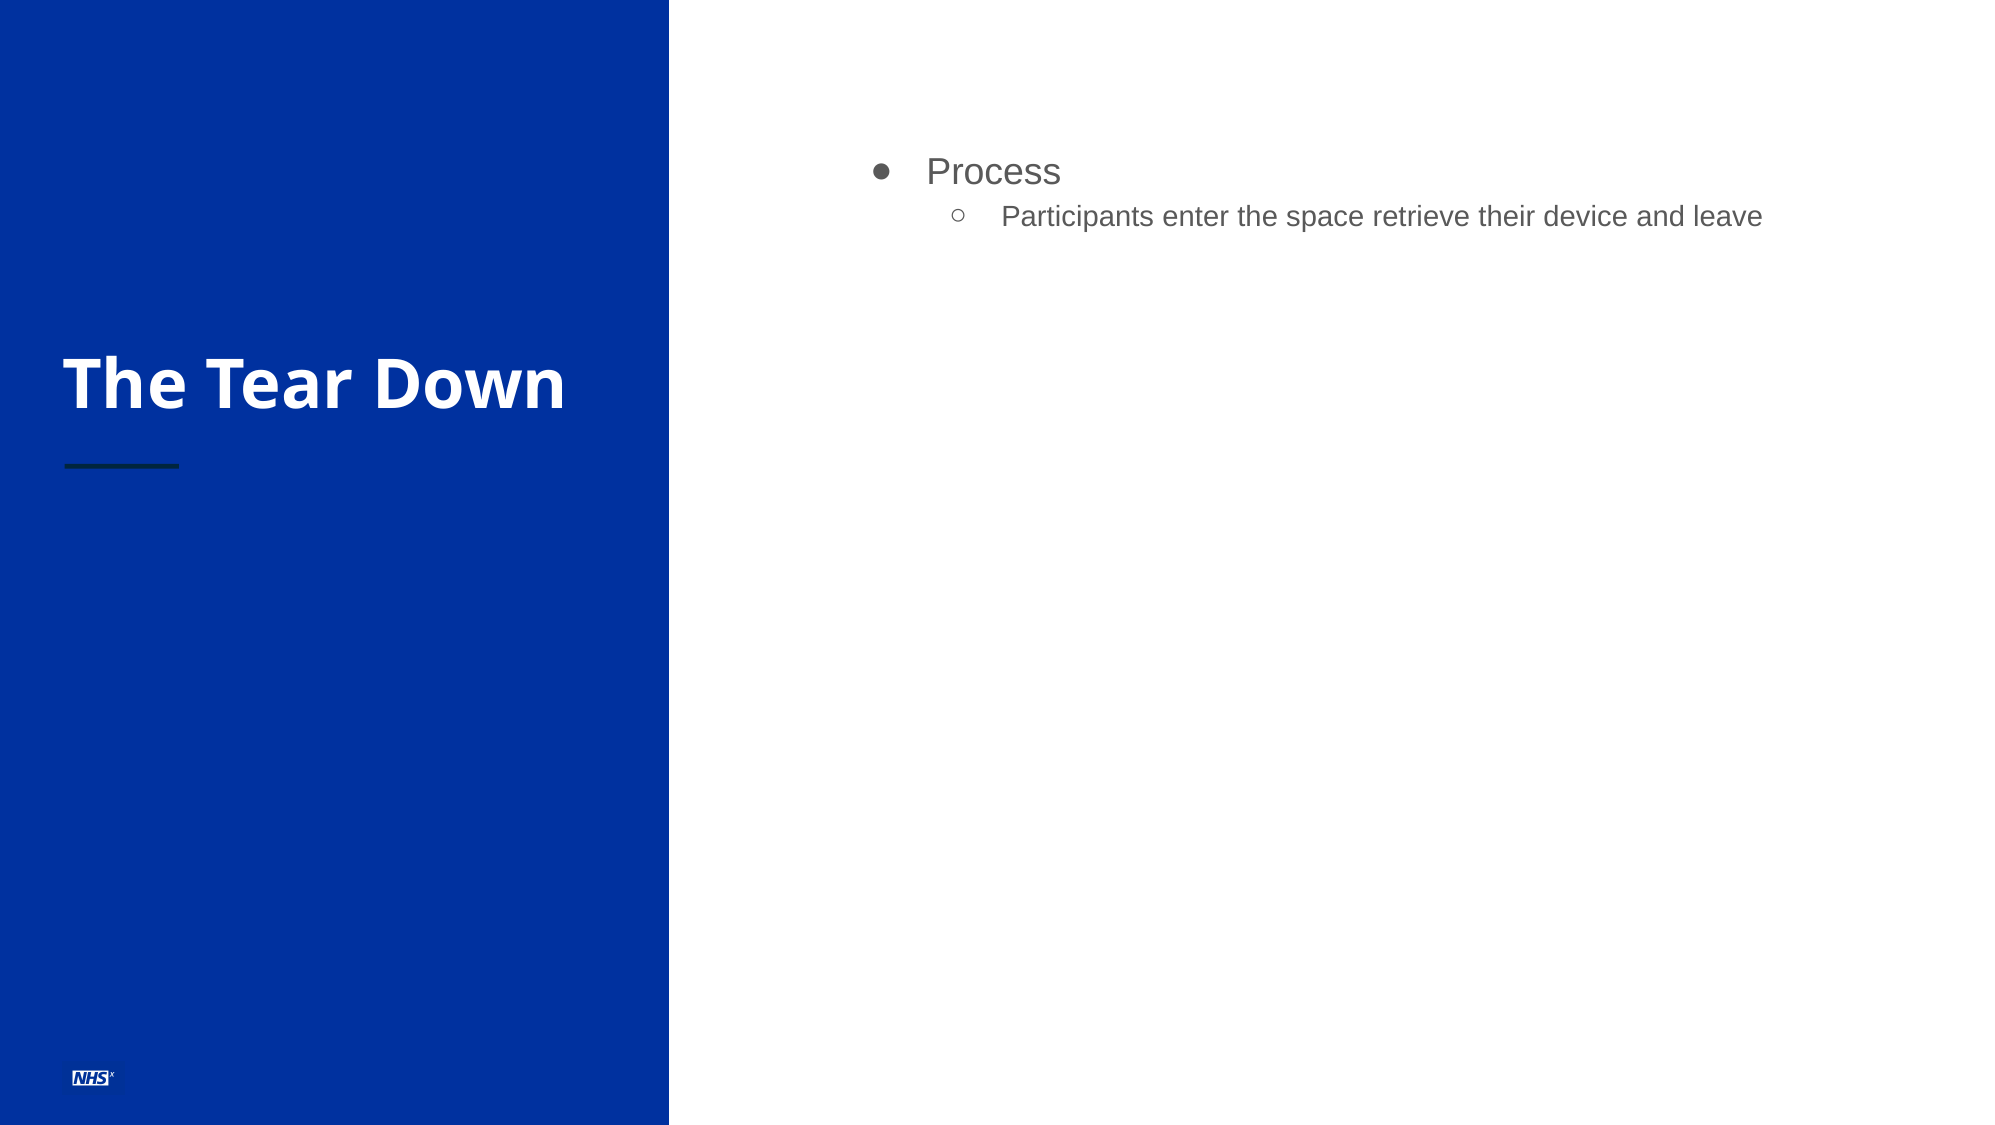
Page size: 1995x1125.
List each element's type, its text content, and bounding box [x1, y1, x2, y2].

picture [62, 1061, 125, 1095]
list Process Participants enter the space retrieve their device and leave [831, 120, 1933, 1022]
title The Tear Down [42, 120, 643, 443]
